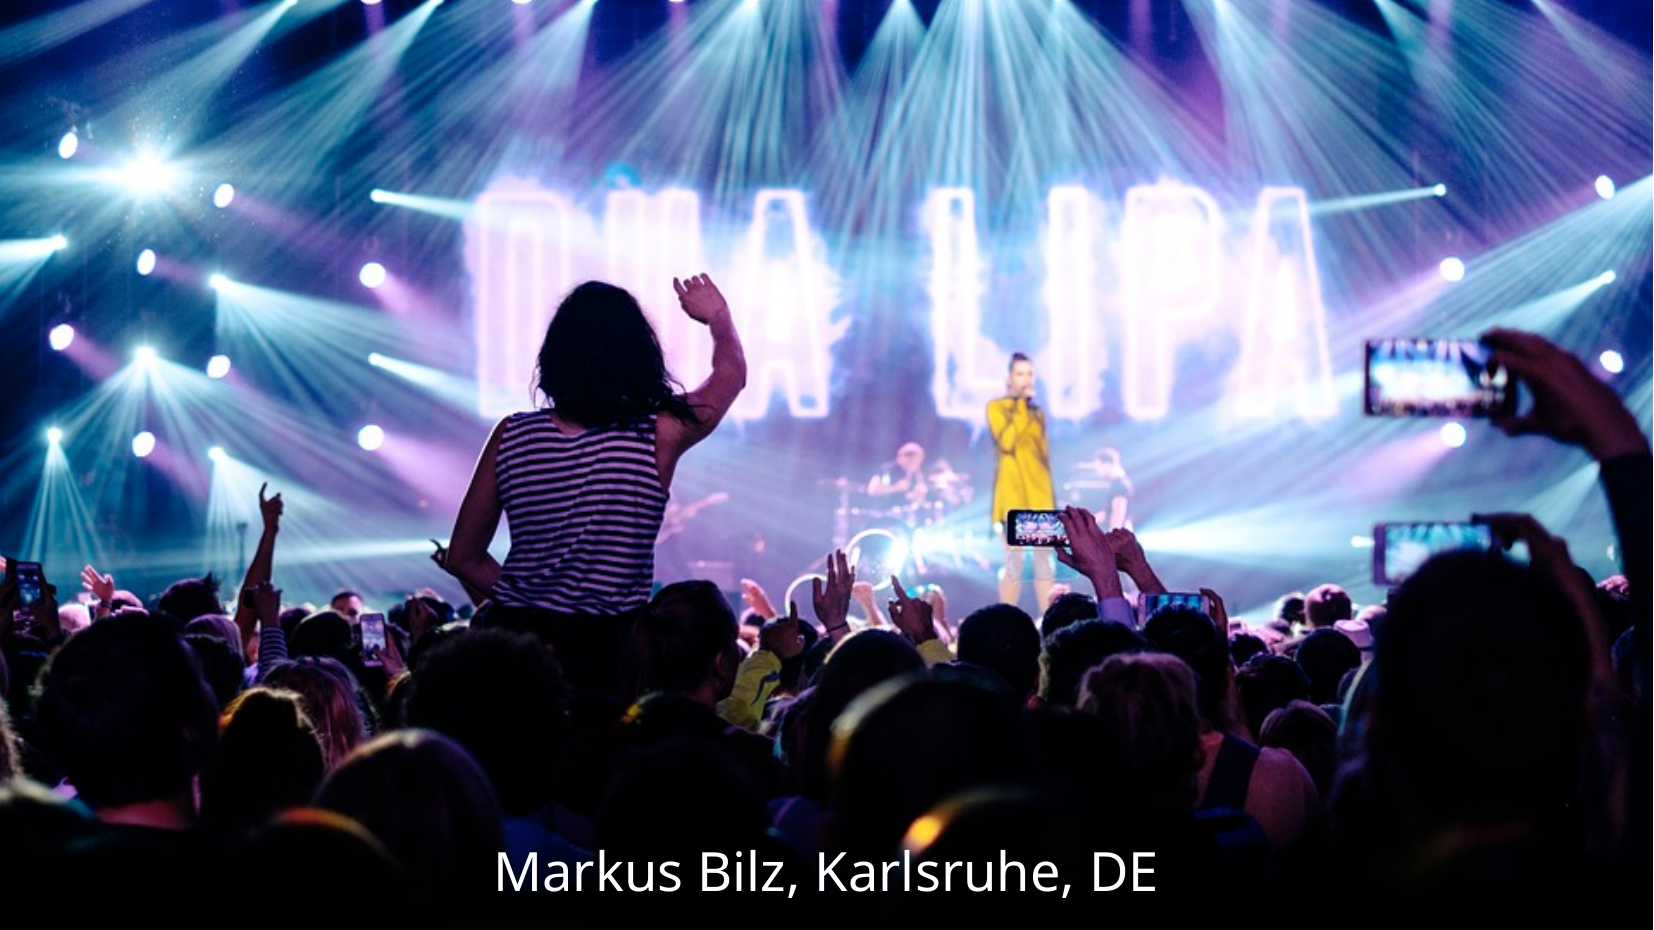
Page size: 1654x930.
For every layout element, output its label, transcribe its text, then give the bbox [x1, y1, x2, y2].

text_box Markus Bilz, Karlsruhe, DE [82, 810, 1571, 930]
picture [0, 0, 1653, 930]
